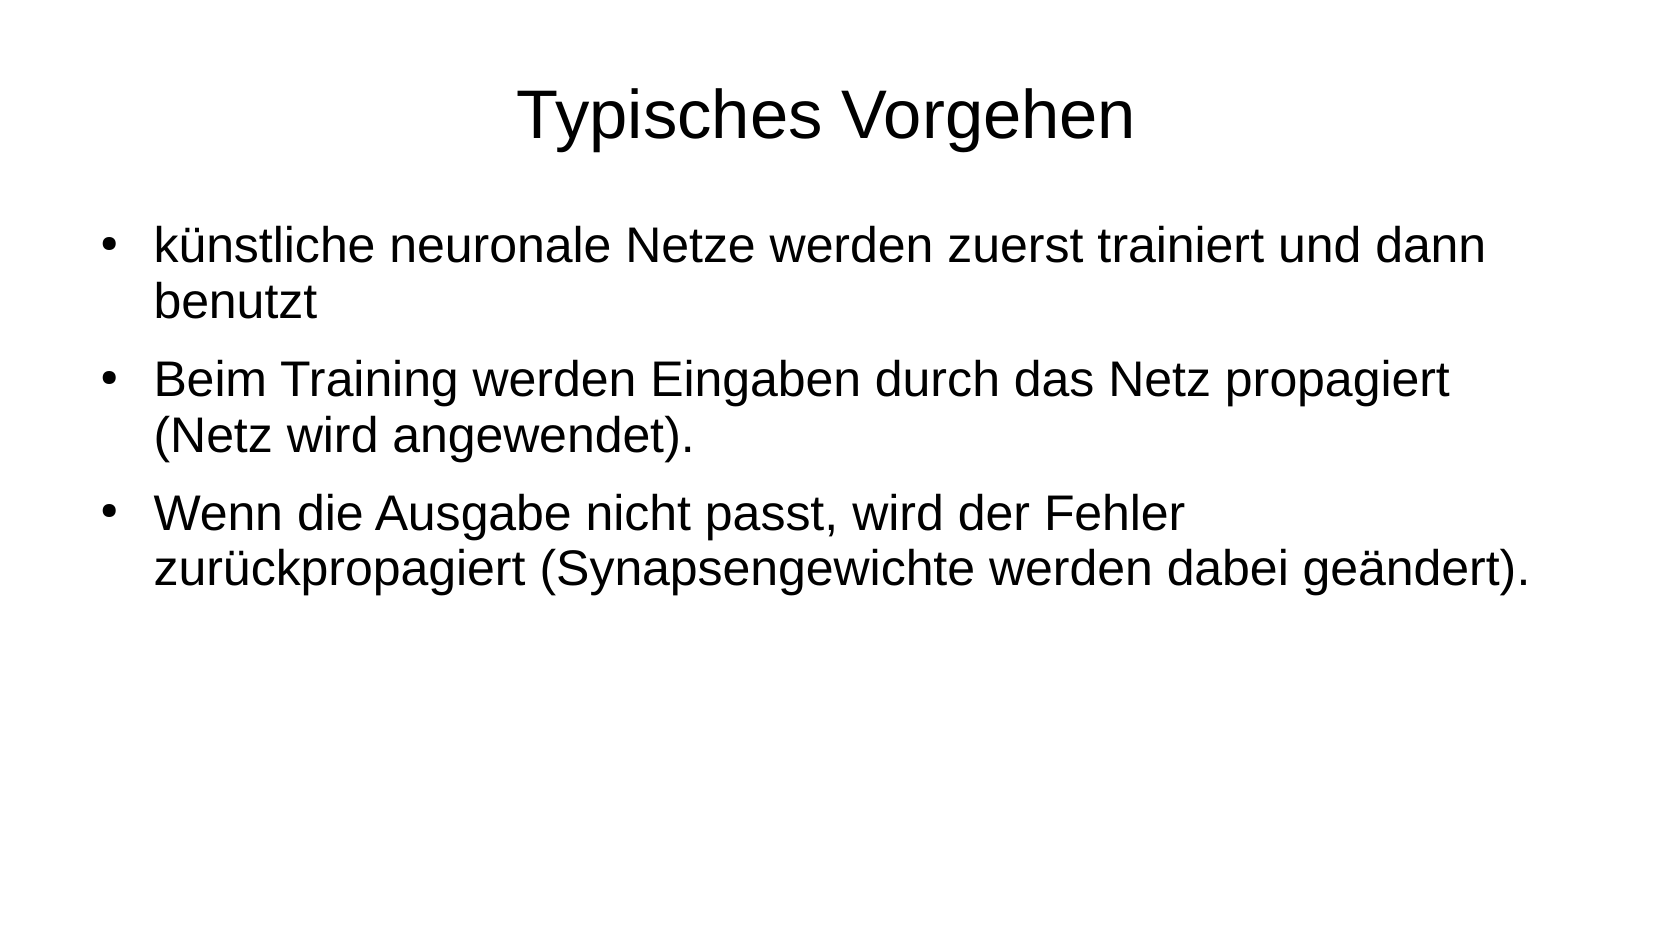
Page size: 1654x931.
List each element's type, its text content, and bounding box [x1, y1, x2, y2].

title Typisches Vorgehen [82, 37, 1571, 193]
list künstliche neuronale Netze werden zuerst trainiert und dann benutzt Beim Training werden Eingaben durch das Netz propagiert (Netz wird angewendet). Wenn die Ausgabe nicht passt, wird der Fehler zurückpropagiert (Synapsengewichte werden dabei geändert). [82, 217, 1571, 758]
